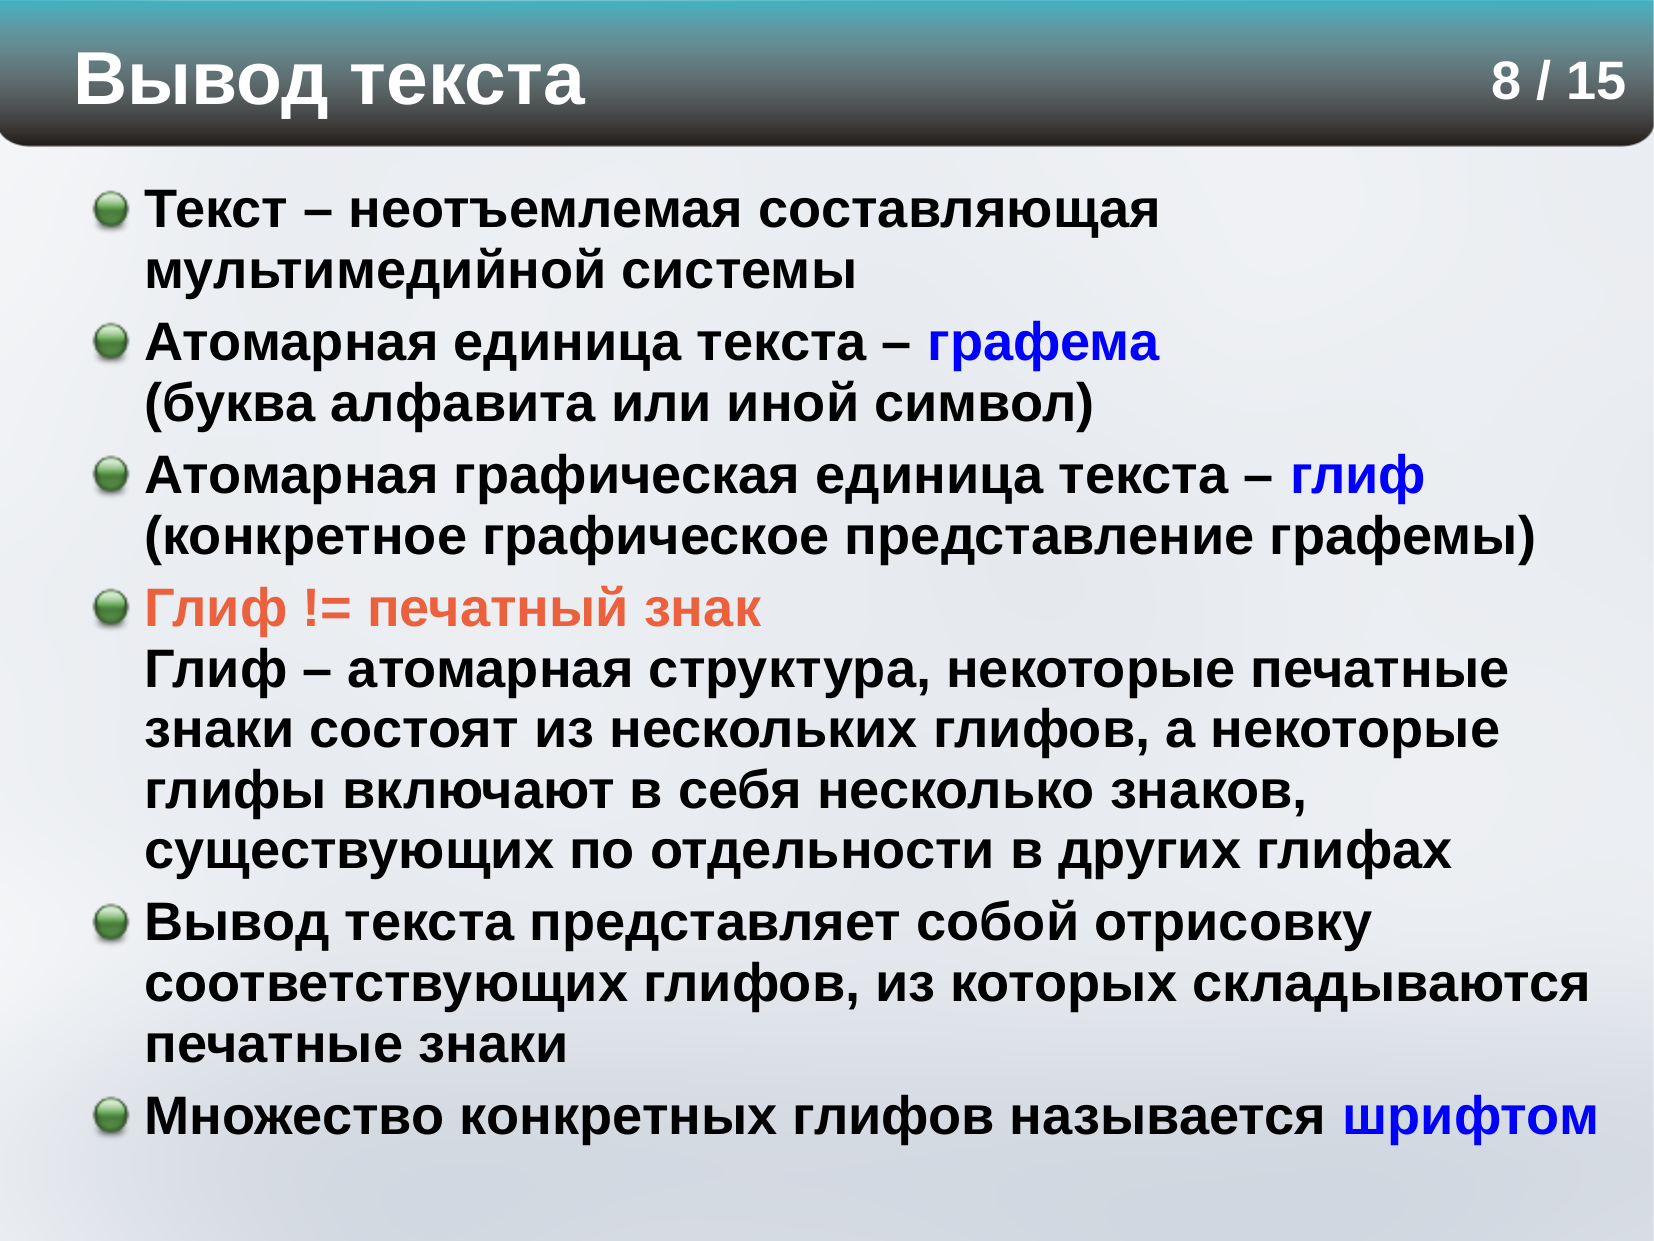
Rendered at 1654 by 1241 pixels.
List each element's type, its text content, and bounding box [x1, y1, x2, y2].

text_box Вывод текста [59, 29, 1359, 129]
text_box Текст – неотъемлемая составляющая мультимедийной системы Атомарная единица текста – графема (буква алфавита или иной символ) Атомарная графическая единица текста – глиф (конкретное графическое представление графемы) Глиф != печатный знак Глиф – атомарная структура, некоторые печатные знаки состоят из нескольких глифов, а некоторые глифы включают в себя несколько знаков, существующих по отдельности в других глифах Вывод текста представляет собой отрисовку соответствующих глифов, из которых складываются печатные знаки Множество конкретных глифов называется шрифтом [70, 171, 1625, 1154]
picture [0, 0, 1654, 1241]
text_box <номер> / 15 [1476, 42, 1654, 179]
